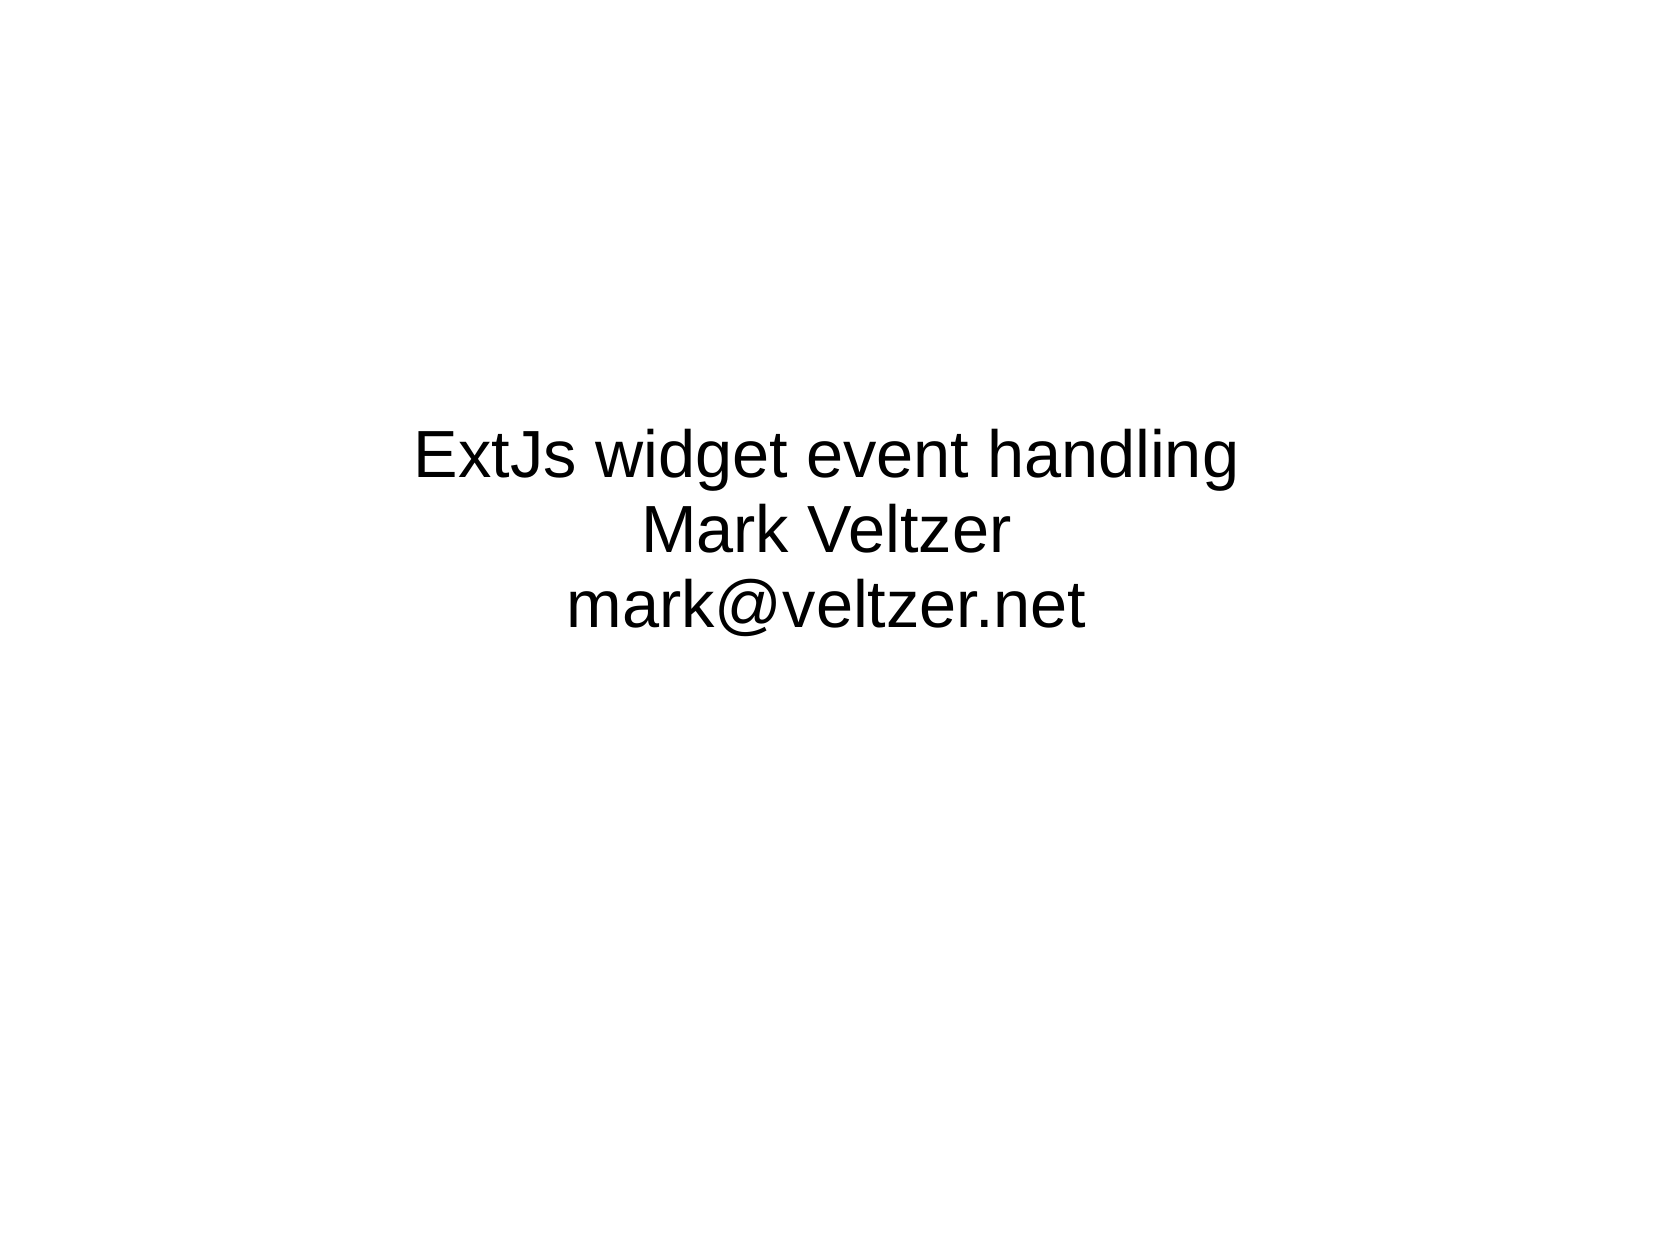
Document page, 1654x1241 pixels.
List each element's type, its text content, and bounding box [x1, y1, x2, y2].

subtitle ExtJs widget event handling Mark Veltzer mark@veltzer.net [82, 49, 1571, 1010]
